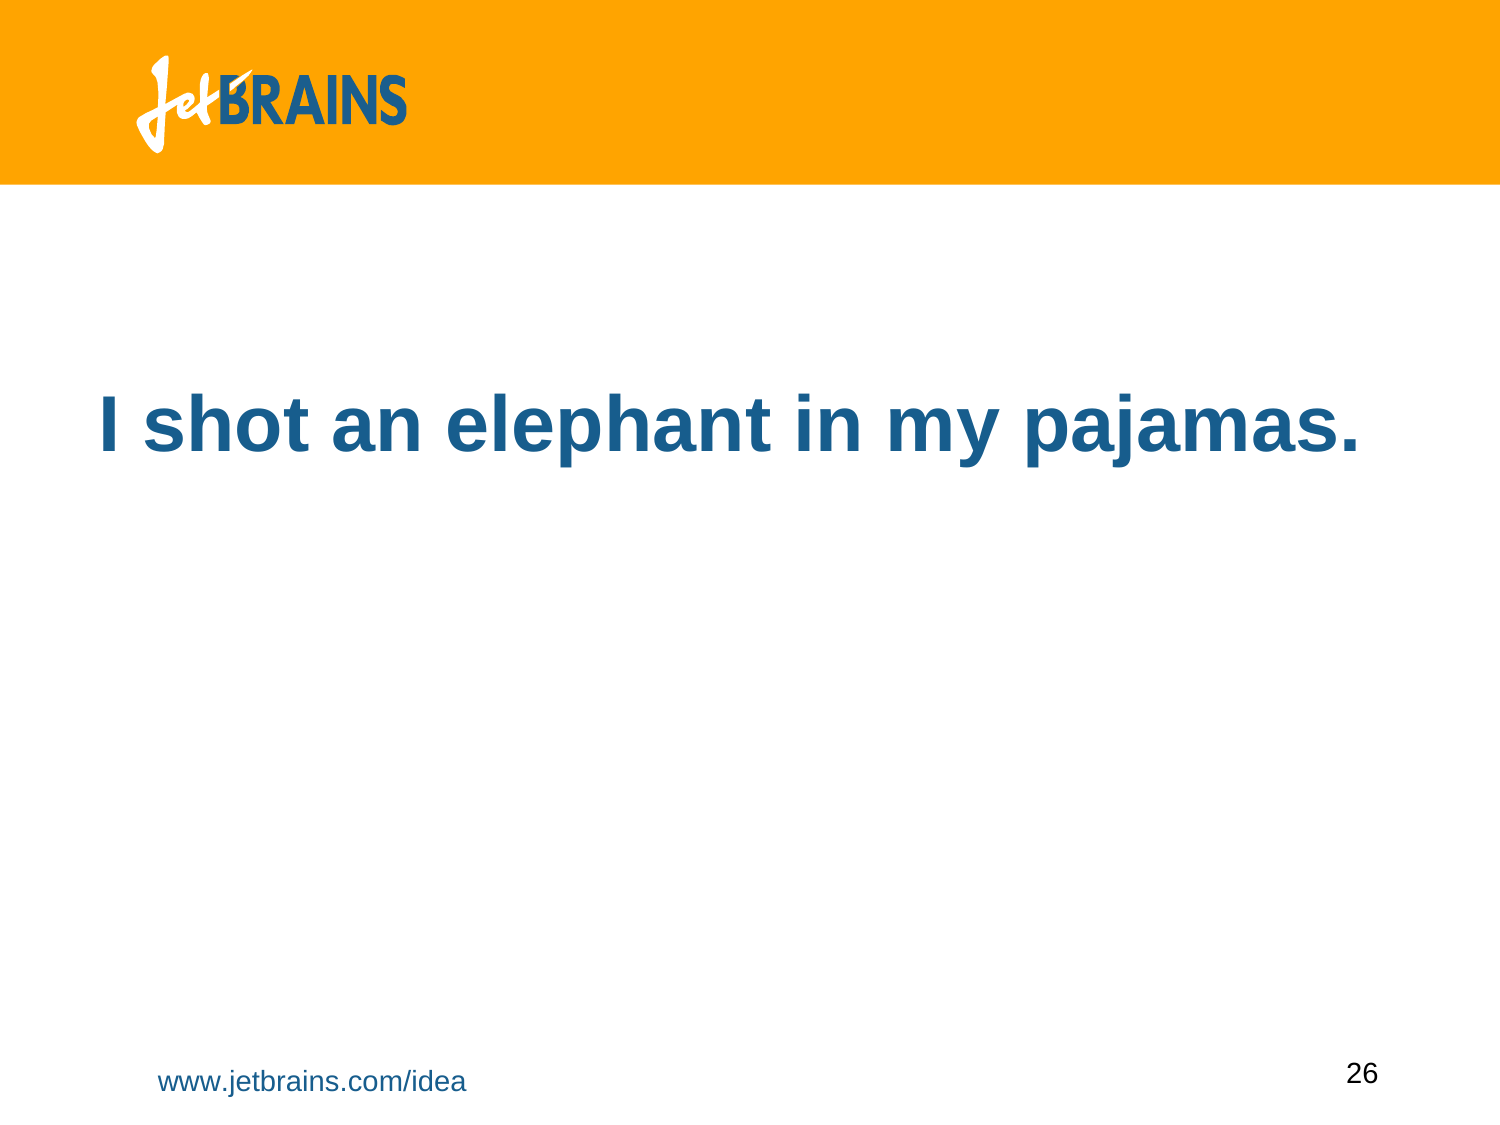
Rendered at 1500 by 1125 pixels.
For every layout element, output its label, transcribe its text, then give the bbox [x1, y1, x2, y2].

title I shot an elephant in my pajamas. [83, 364, 1417, 761]
